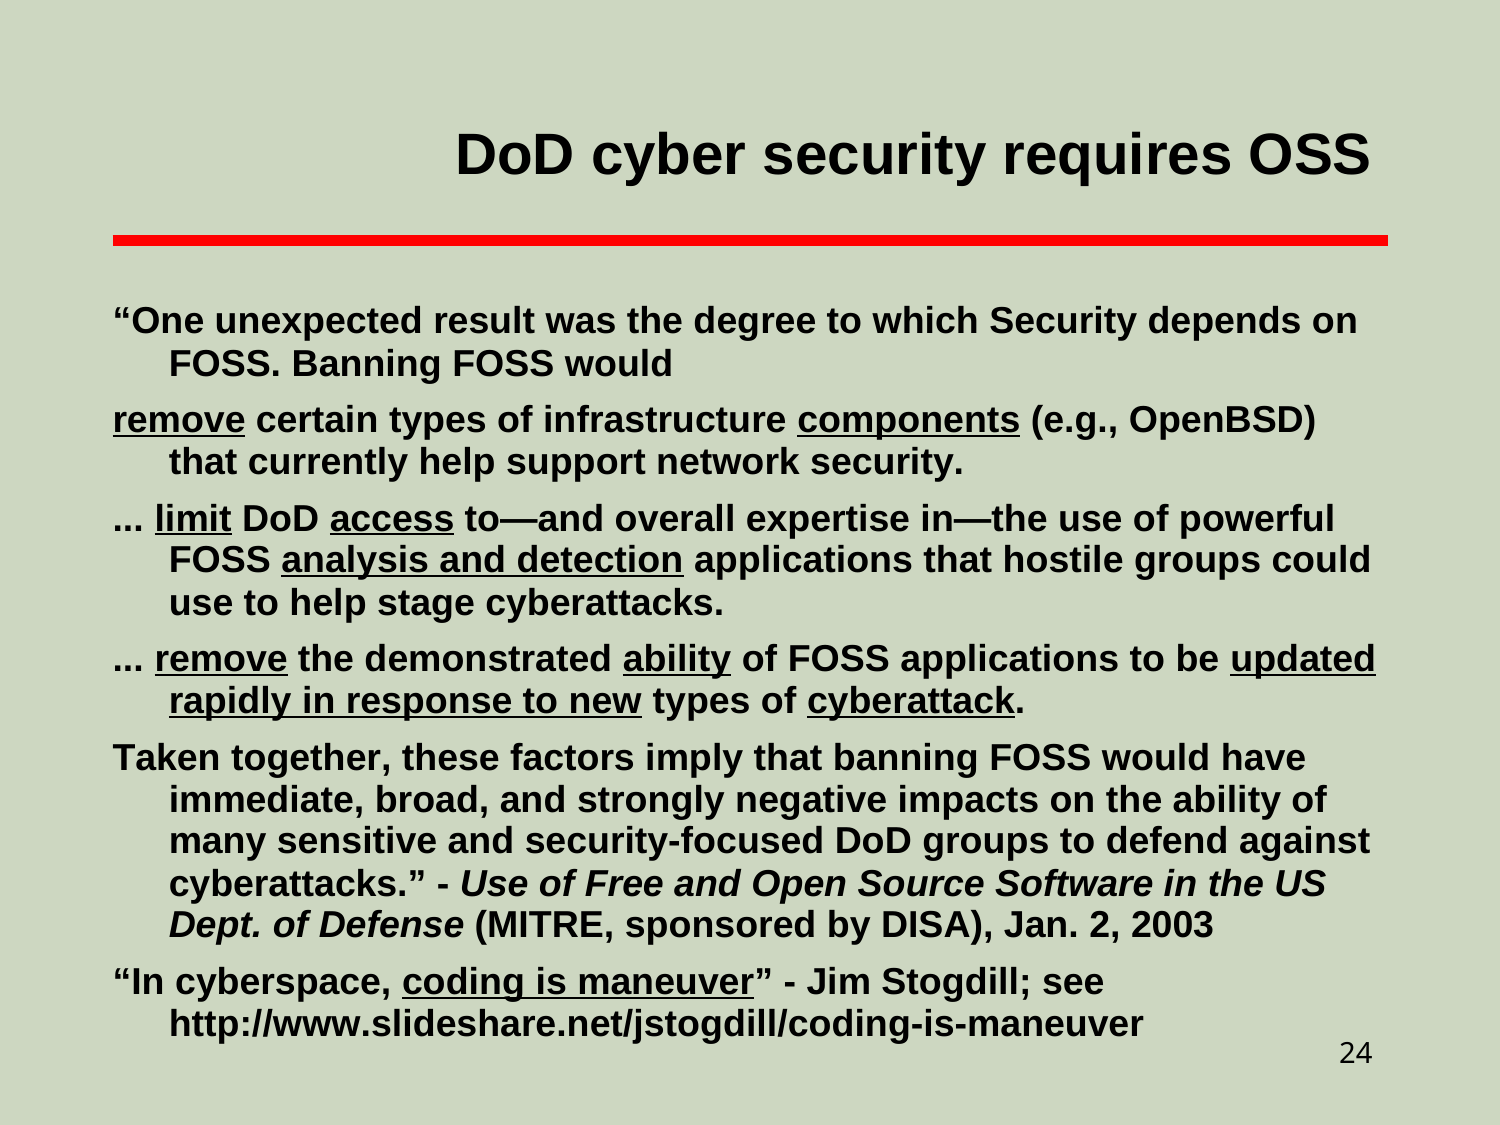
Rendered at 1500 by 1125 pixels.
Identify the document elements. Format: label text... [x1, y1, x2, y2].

list “One unexpected result was the degree to which Security depends on FOSS. Banning FOSS would remove certain types of infrastructure components (e.g., OpenBSD) that currently help support network security. ... limit DoD access to—and overall expertise in—the use of powerful FOSS analysis and detection applications that hostile groups could use to help stage cyberattacks. ... remove the demonstrated ability of FOSS applications to be updated rapidly in response to new types of cyberattack. Taken together, these factors imply that banning FOSS would have immediate, broad, and strongly negative impacts on the ability of many sensitive and security-focused DoD groups to defend against cyberattacks.” - Use of Free and Open Source Software in the US Dept. of Defense (MITRE, sponsored by DISA), Jan. 2, 2003 “In cyberspace, coding is maneuver” - Jim Stogdill; see http://www.slideshare.net/jstogdill/coding-is-maneuver [112, 299, 1388, 1045]
title DoD cyber security requires OSS [337, 85, 1388, 224]
